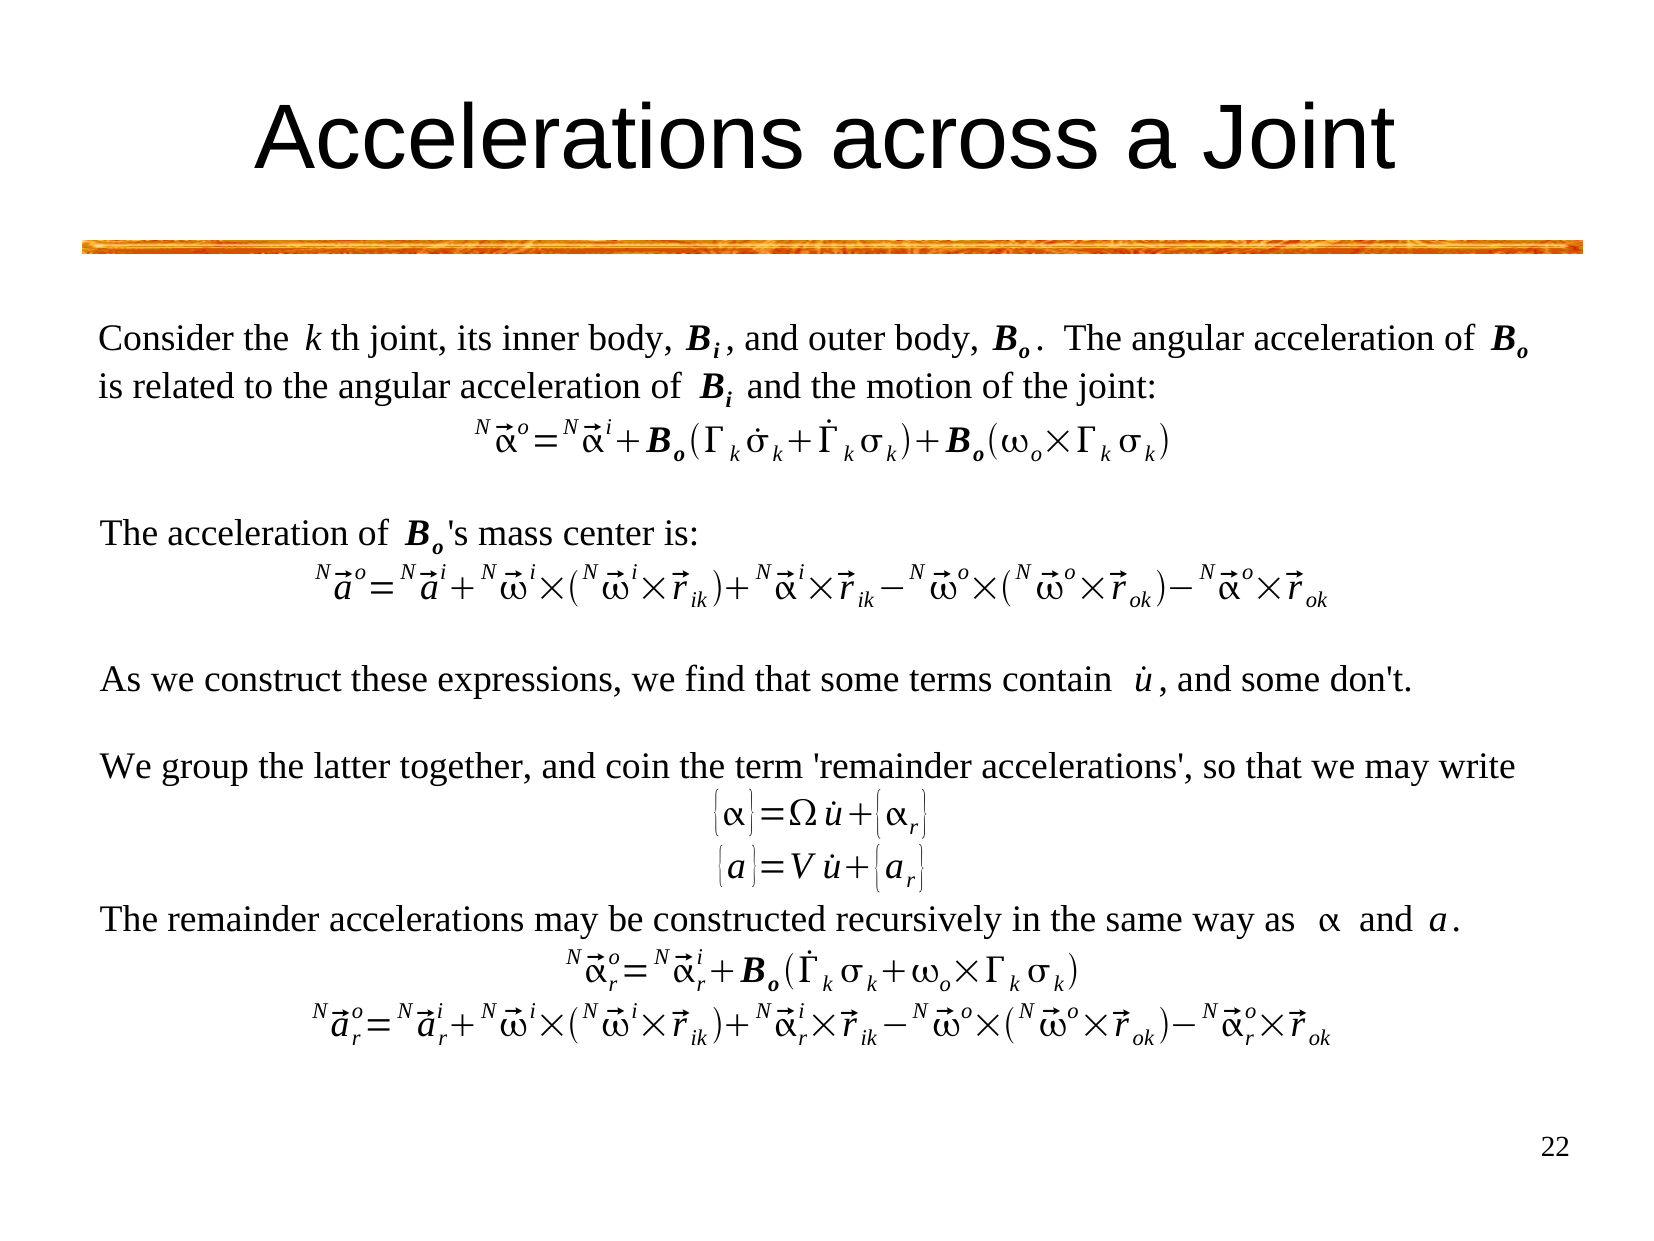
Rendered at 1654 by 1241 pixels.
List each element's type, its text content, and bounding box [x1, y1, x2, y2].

title Accelerations across a Joint [82, 56, 1571, 218]
chart [92, 316, 1551, 1051]
picture [82, 240, 1583, 254]
